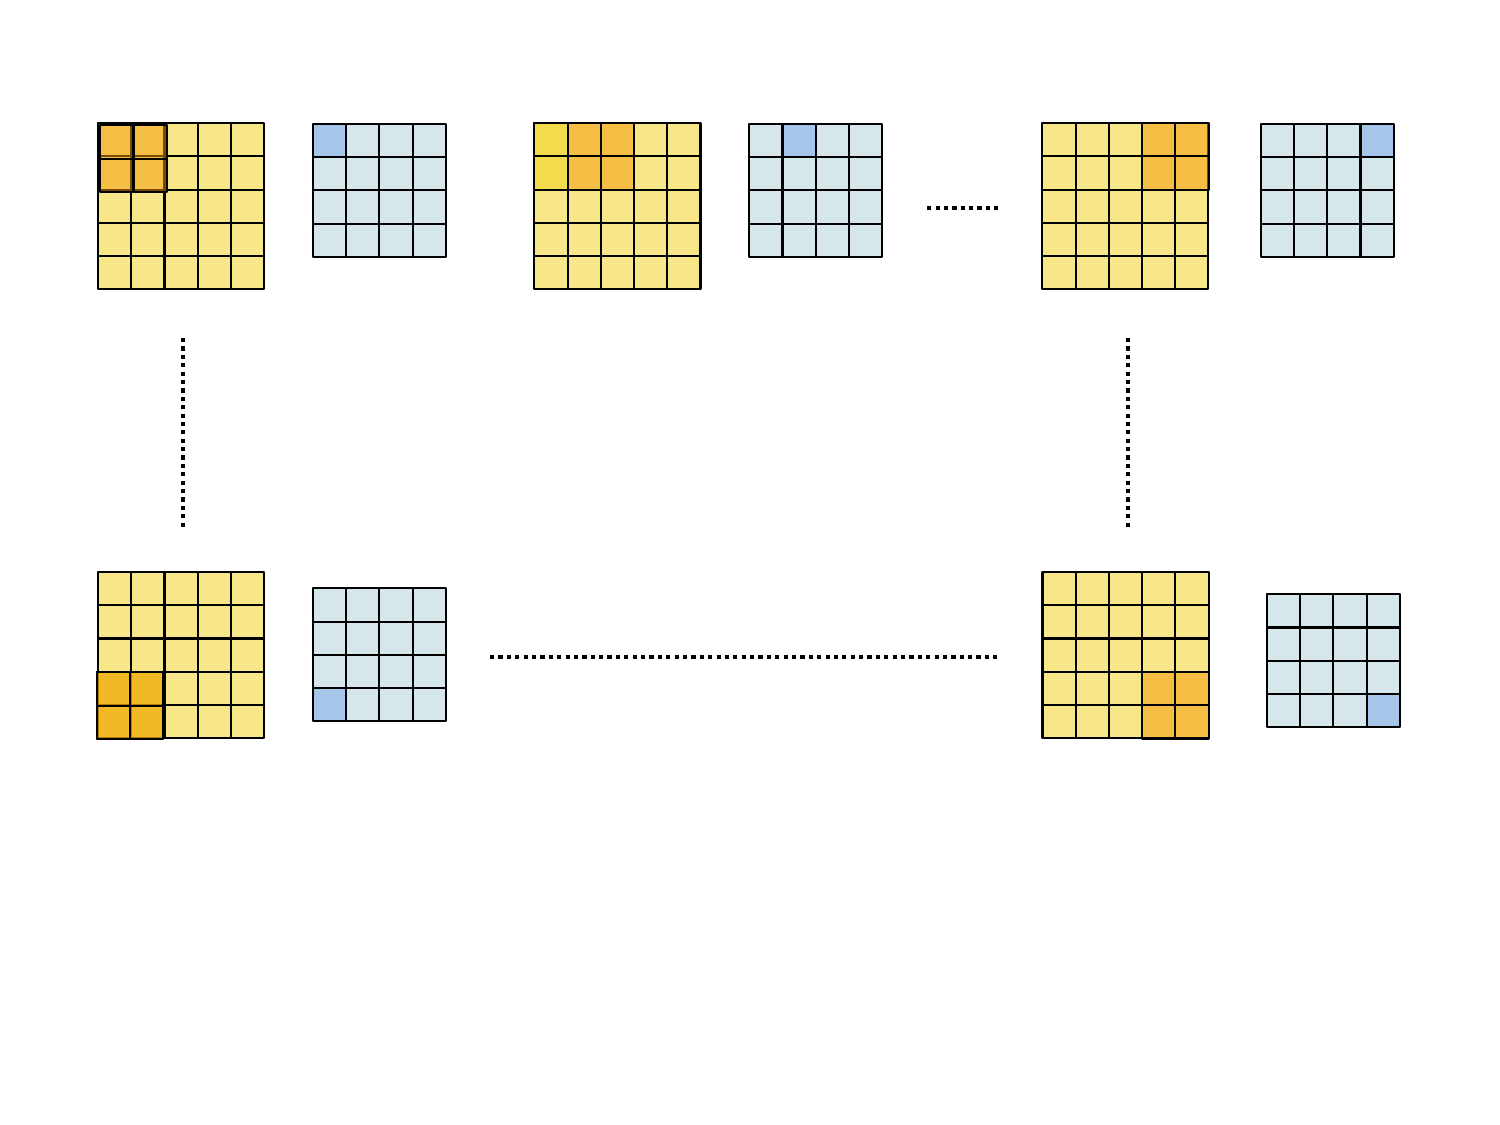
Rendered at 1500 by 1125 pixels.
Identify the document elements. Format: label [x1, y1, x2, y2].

text_box [96, 572, 265, 739]
text_box [1260, 124, 1394, 257]
text_box [312, 588, 446, 722]
text_box [312, 124, 446, 257]
text_box [1042, 572, 1209, 739]
text_box [98, 123, 265, 290]
text_box [1042, 123, 1209, 290]
text_box [1266, 594, 1400, 728]
text_box [749, 124, 883, 257]
text_box [534, 123, 701, 290]
